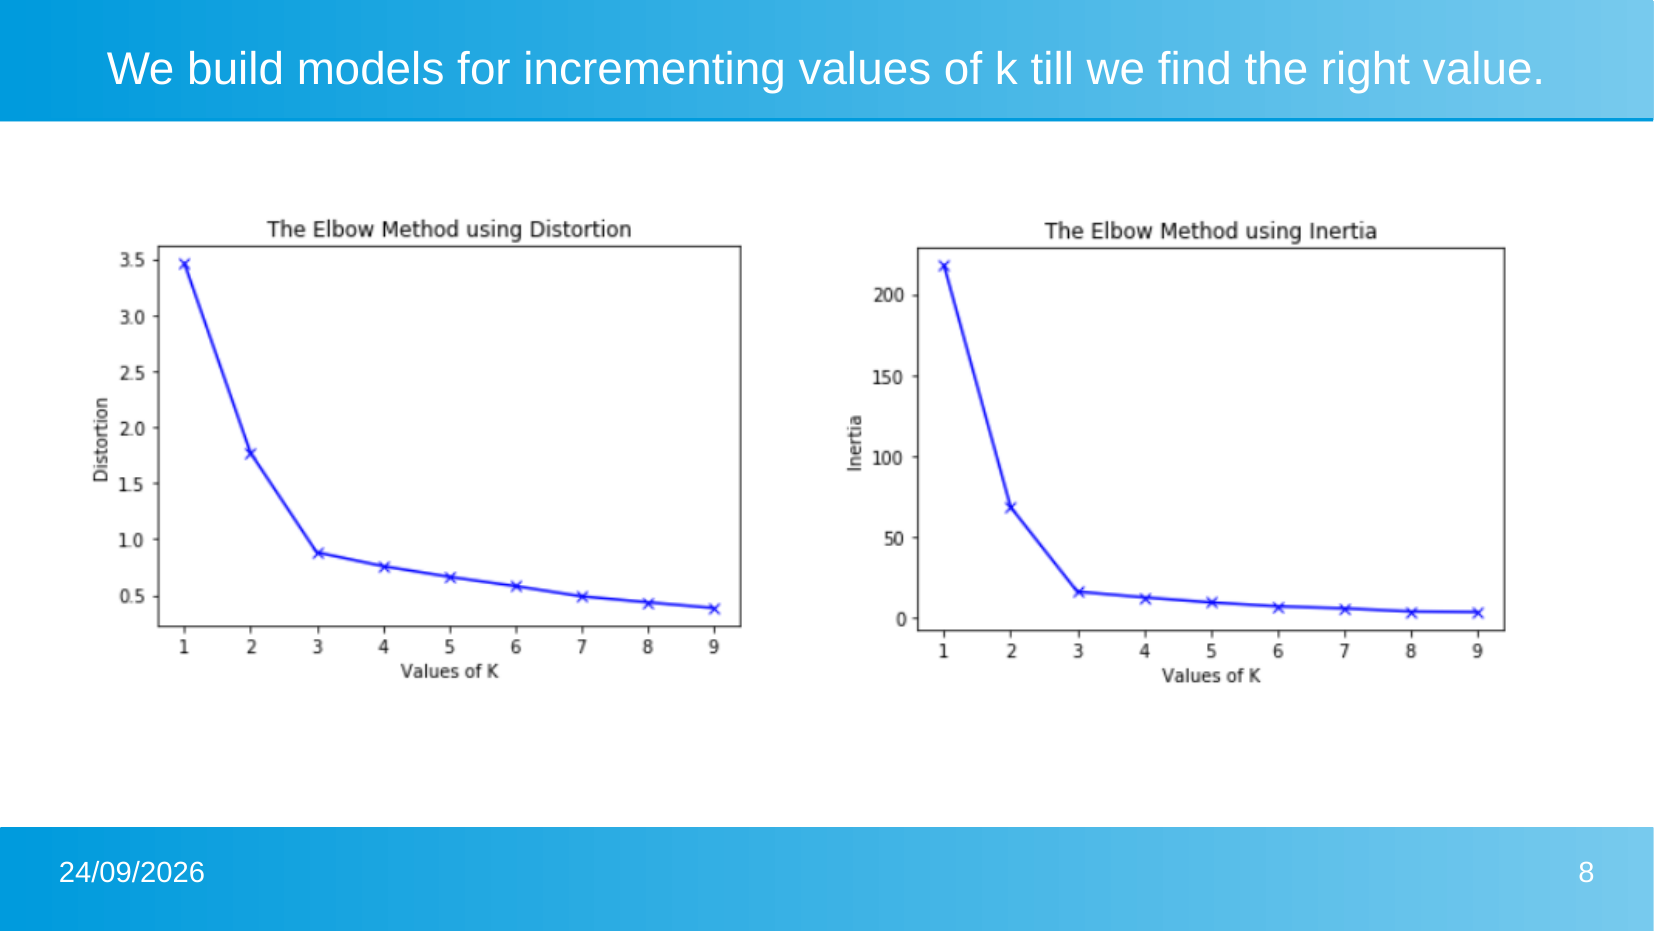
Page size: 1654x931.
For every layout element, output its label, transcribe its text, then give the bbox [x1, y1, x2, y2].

title We build models for incrementing values of k till we find the right value. [59, 29, 1595, 108]
picture [29, 206, 1599, 709]
